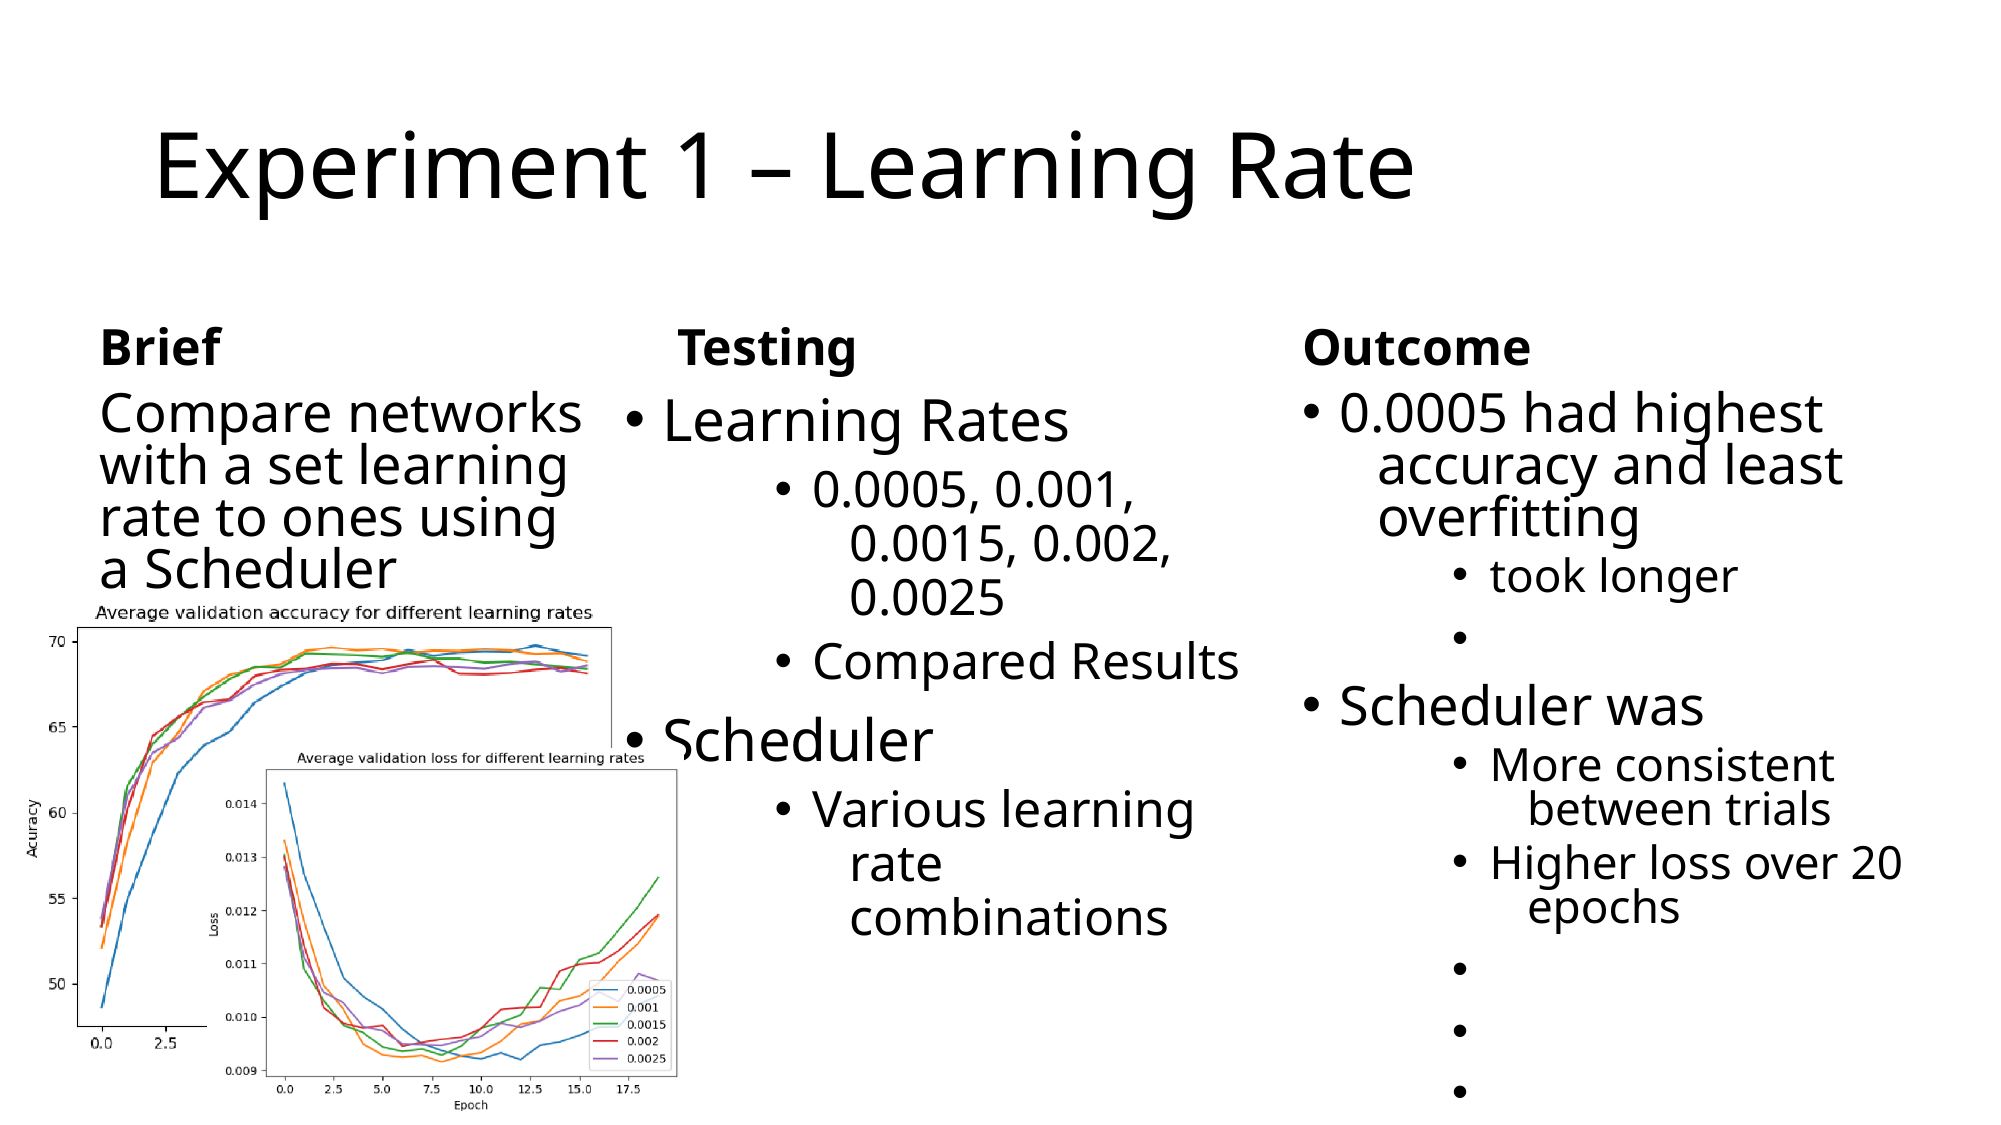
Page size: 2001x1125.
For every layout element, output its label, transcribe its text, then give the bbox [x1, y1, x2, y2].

list Outcome [1287, 248, 1920, 383]
title Experiment 1 – Learning Rate [137, 59, 1863, 278]
text_box Testing [662, 248, 1231, 383]
text_box Learning Rates 0.0005, 0.001, 0.0015, 0.002, 0.0025 Compared Results Scheduler Various learning rate combinations [609, 383, 1275, 988]
picture [24, 596, 684, 1111]
list Brief [84, 248, 662, 383]
list 0.0005 had highest accuracy and least overfitting took longer Scheduler was More consistent between trials Higher loss over 20 epochs [1287, 383, 1920, 988]
list Compare networks with a set learning rate to ones using a Scheduler [84, 383, 609, 596]
